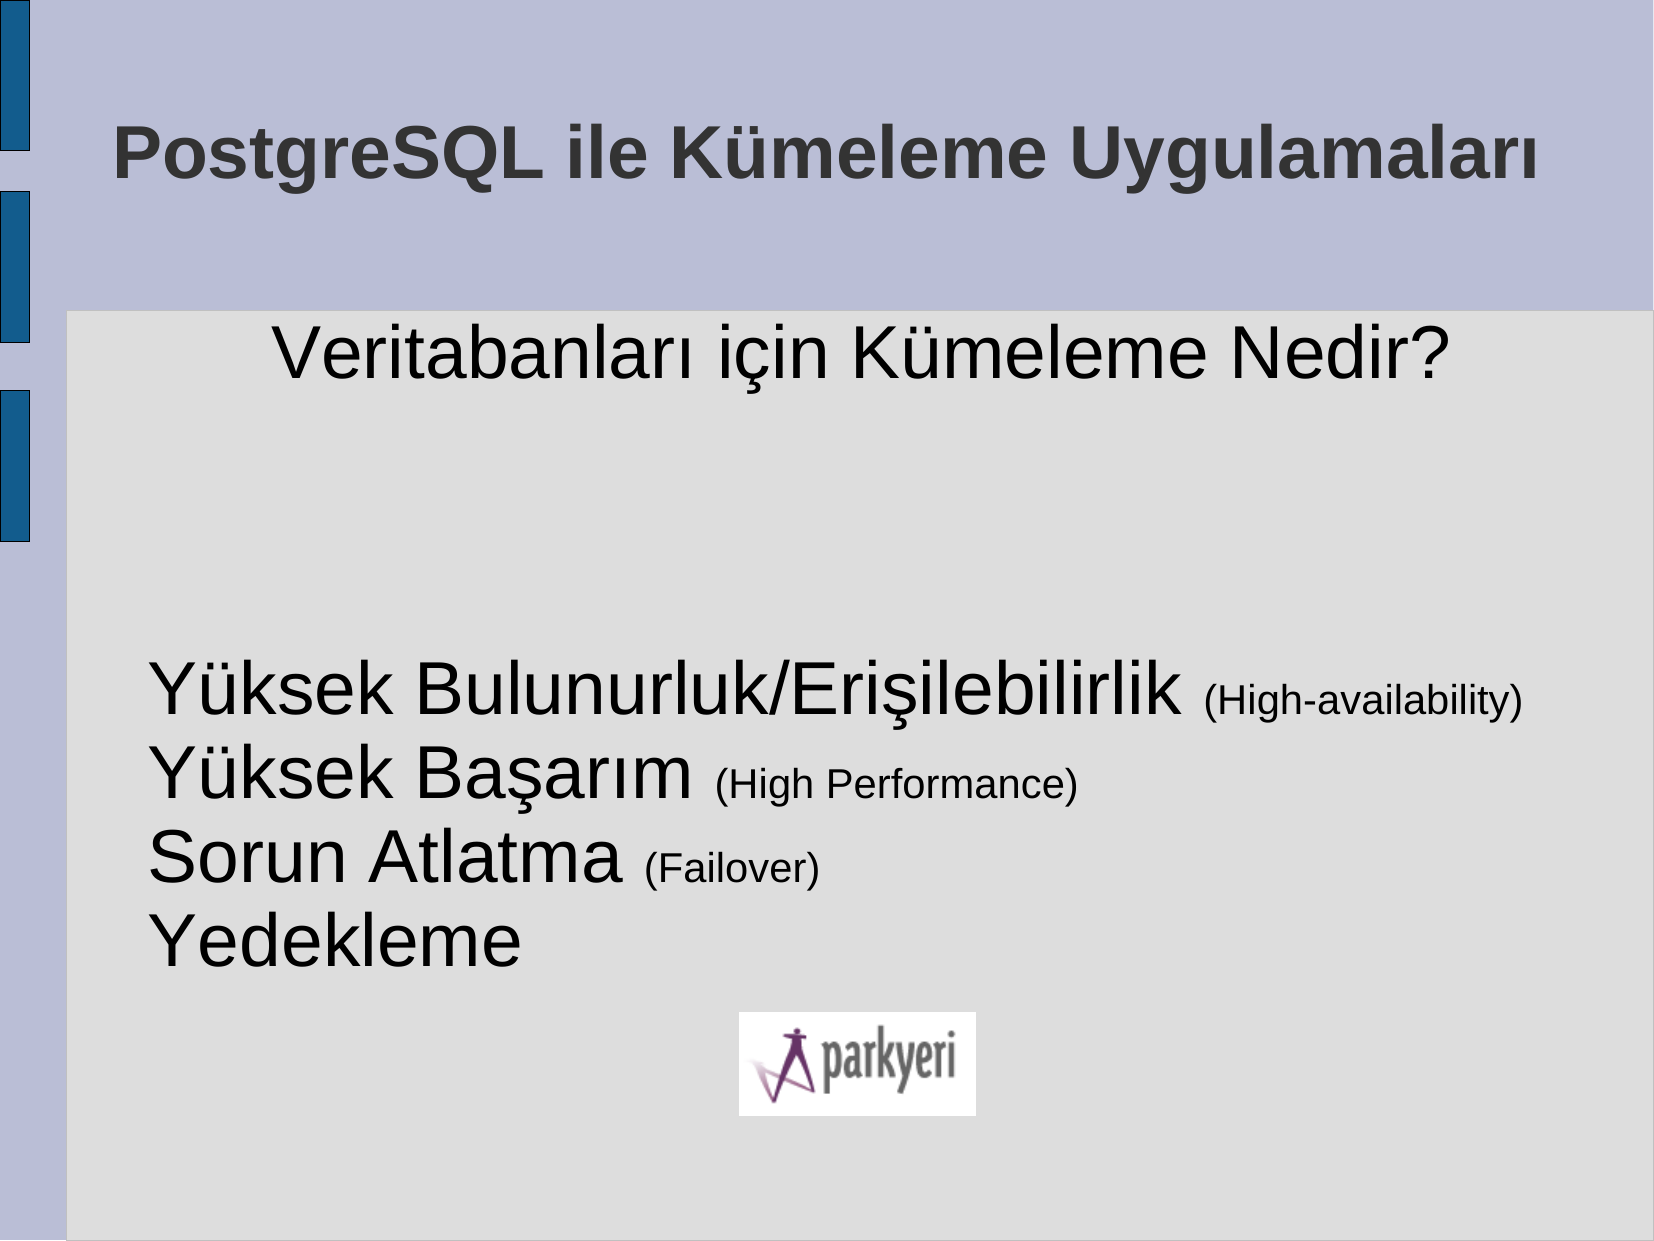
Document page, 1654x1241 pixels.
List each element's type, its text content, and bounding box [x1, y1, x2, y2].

subtitle Veritabanları için Kümeleme Nedir? Yüksek Bulunurluk/Erişilebilirlik (High-availability) Yüksek Başarım (High Performance) Sorun Atlatma (Failover) Yedekleme [112, 340, 1576, 953]
title PostgreSQL ile Kümeleme Uygulamaları [82, 56, 1571, 250]
picture [739, 1012, 976, 1116]
